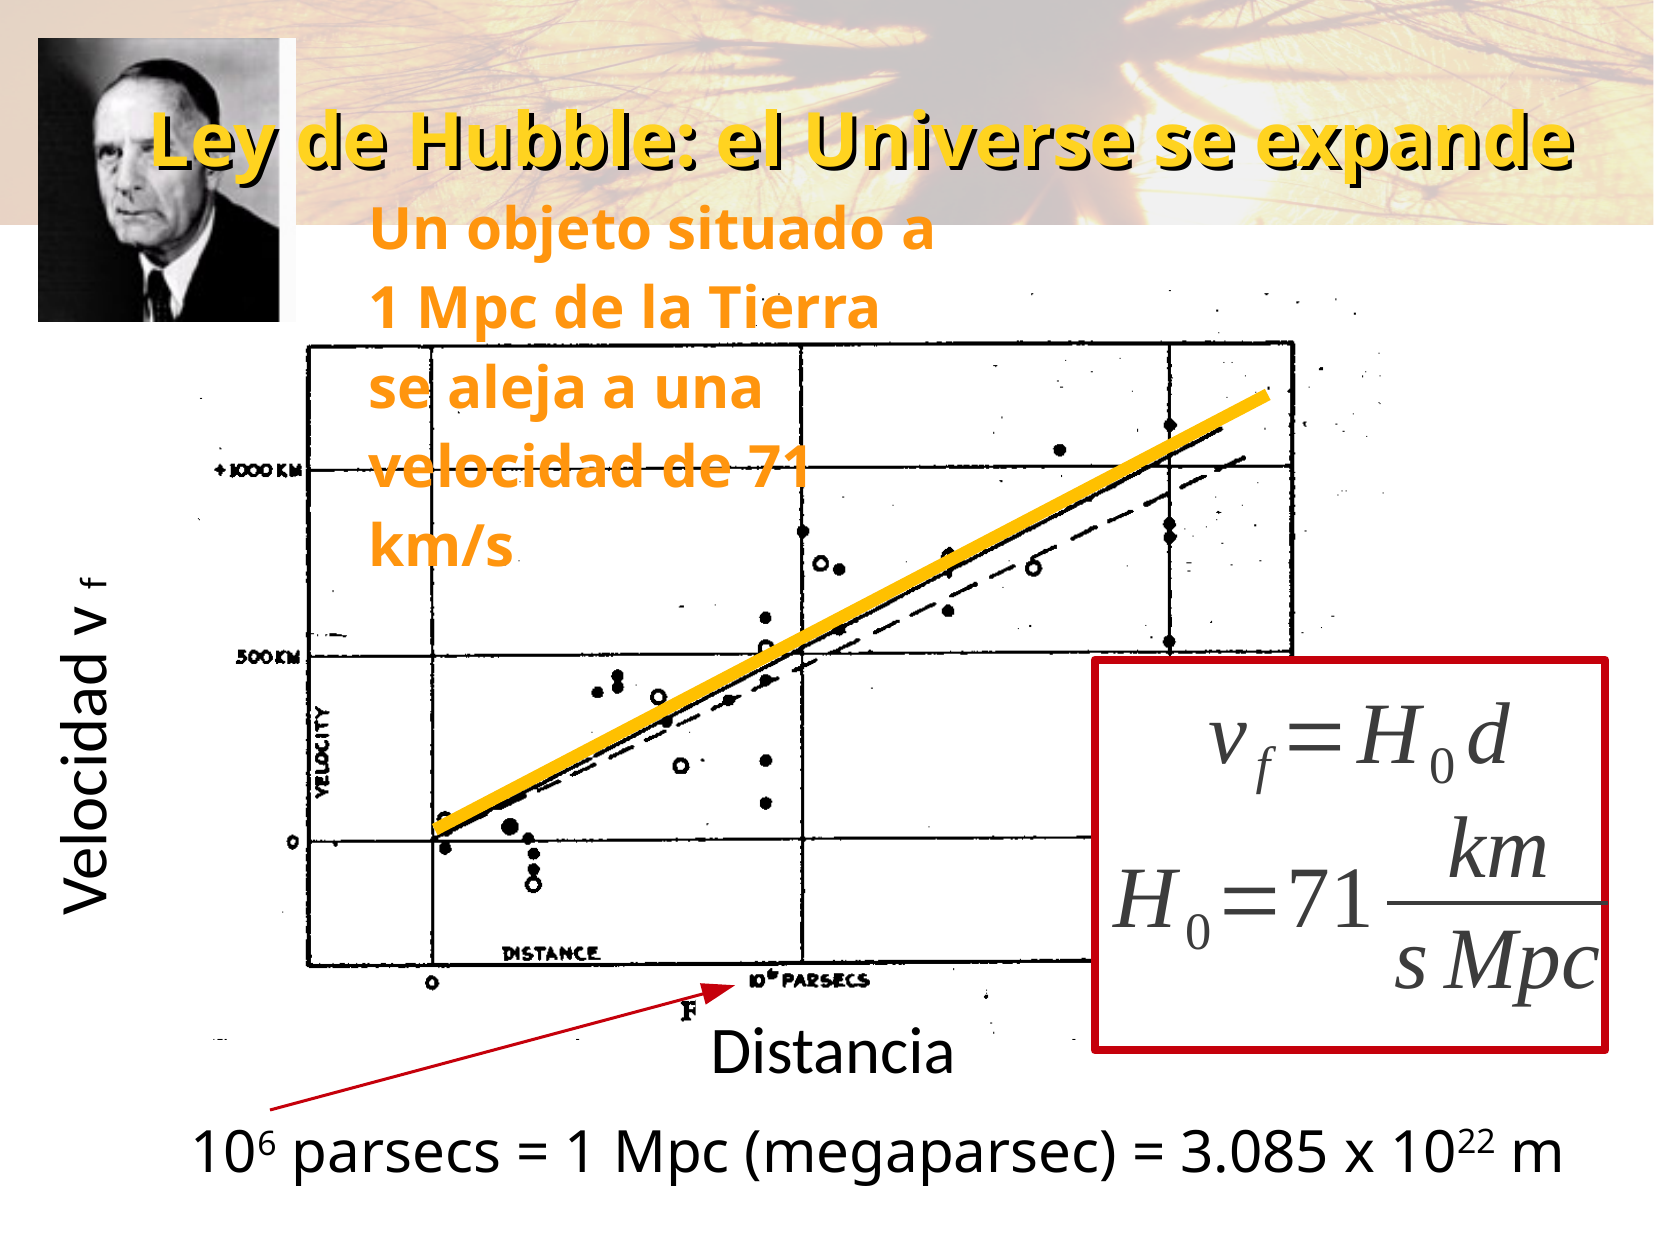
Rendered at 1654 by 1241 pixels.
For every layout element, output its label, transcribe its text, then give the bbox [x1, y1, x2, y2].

text_box [1095, 660, 1606, 1051]
picture [541, 996, 703, 1040]
text_box Velocidad vf [32, 578, 153, 931]
title Ley de Hubble: el Universe se expande [86, 49, 1576, 226]
chart [1102, 685, 1619, 1007]
picture [0, 0, 1654, 1040]
text_box Un objeto situado a 1 Mpc de la Tierra se aleja a una velocidad de 71 km/s [345, 180, 961, 512]
text_box 106 parsecs = 1 Mpc (megaparsec) = 3.085 x 1022 m [120, 1110, 1606, 1212]
text_box Distancia [695, 999, 986, 1096]
